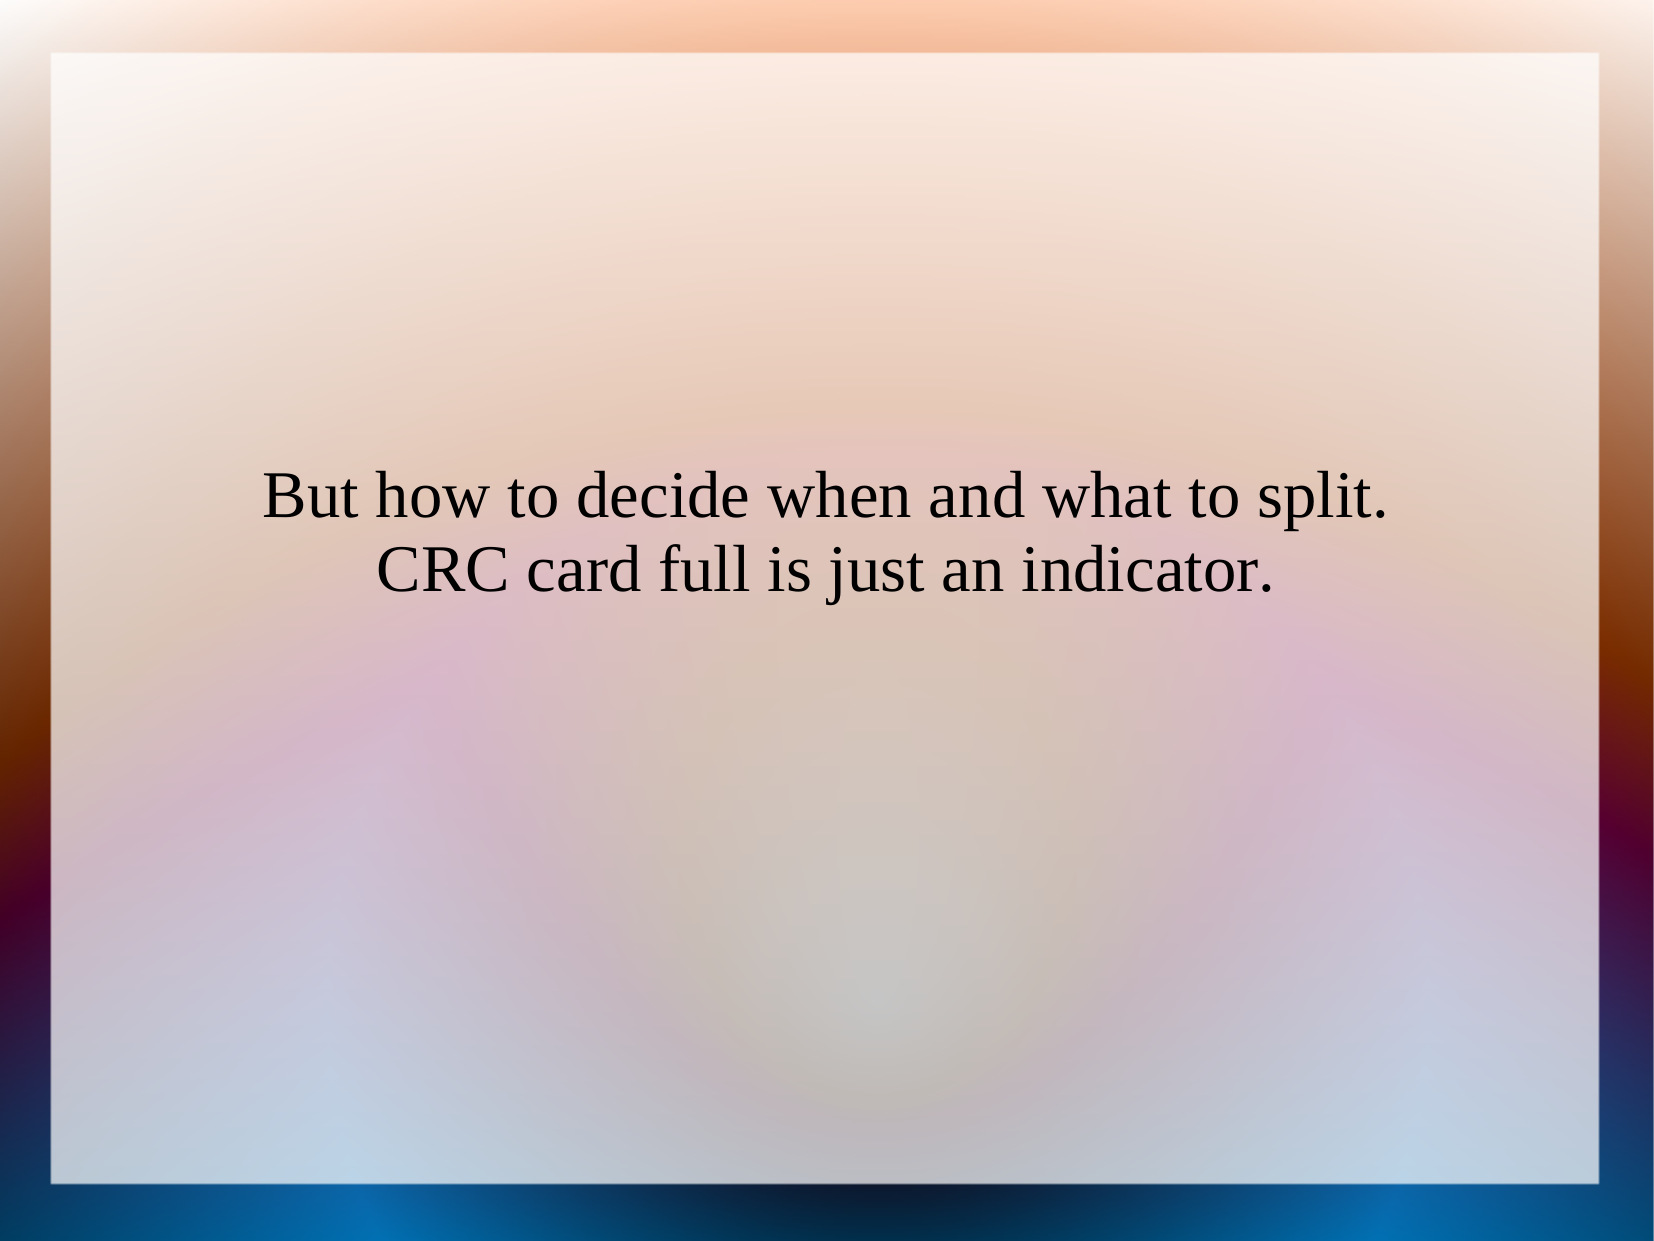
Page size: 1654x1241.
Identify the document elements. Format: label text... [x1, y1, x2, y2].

subtitle But how to decide when and what to split. CRC card full is just an indicator. [82, 55, 1571, 1010]
picture [0, 0, 1654, 1241]
